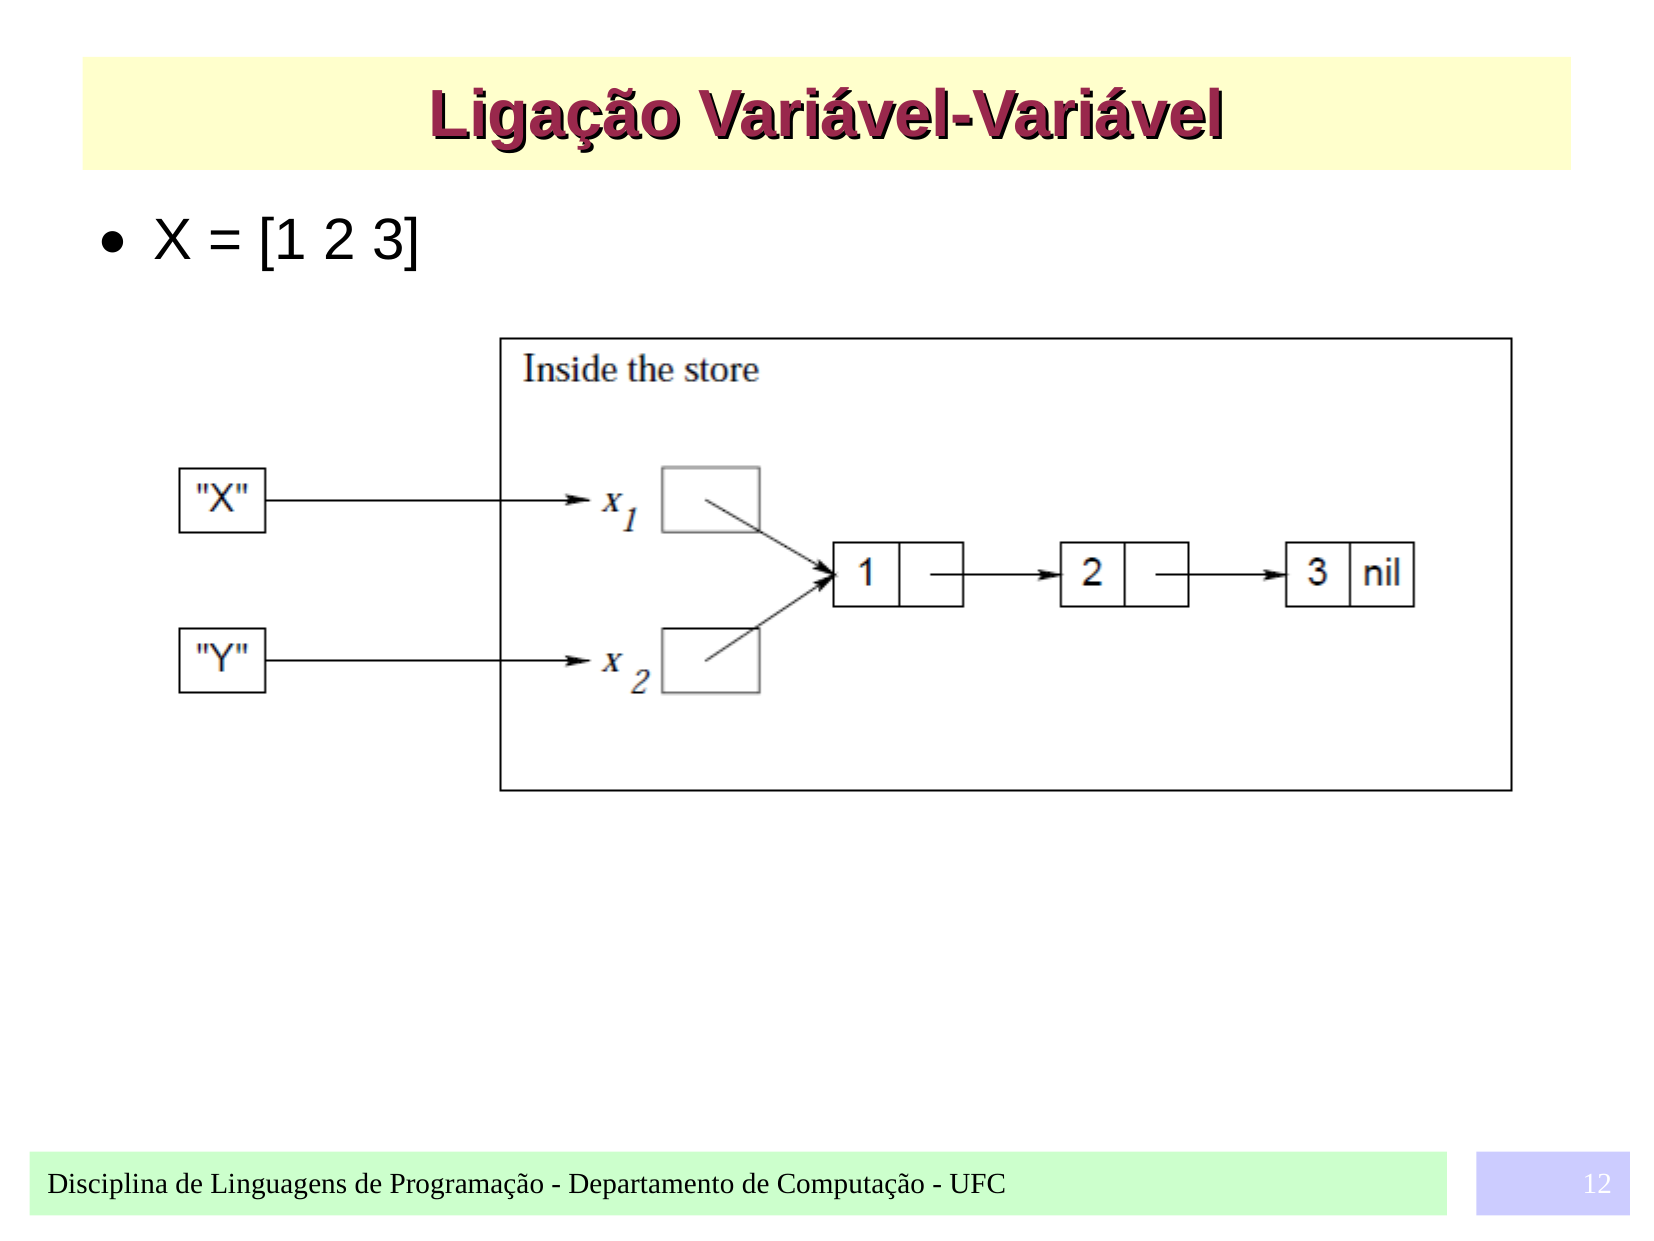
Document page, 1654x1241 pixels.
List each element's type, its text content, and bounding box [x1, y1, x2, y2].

picture [177, 324, 1519, 798]
list X = [1 2 3] [82, 206, 1571, 1108]
title Ligação Variável-Variável [82, 56, 1571, 170]
